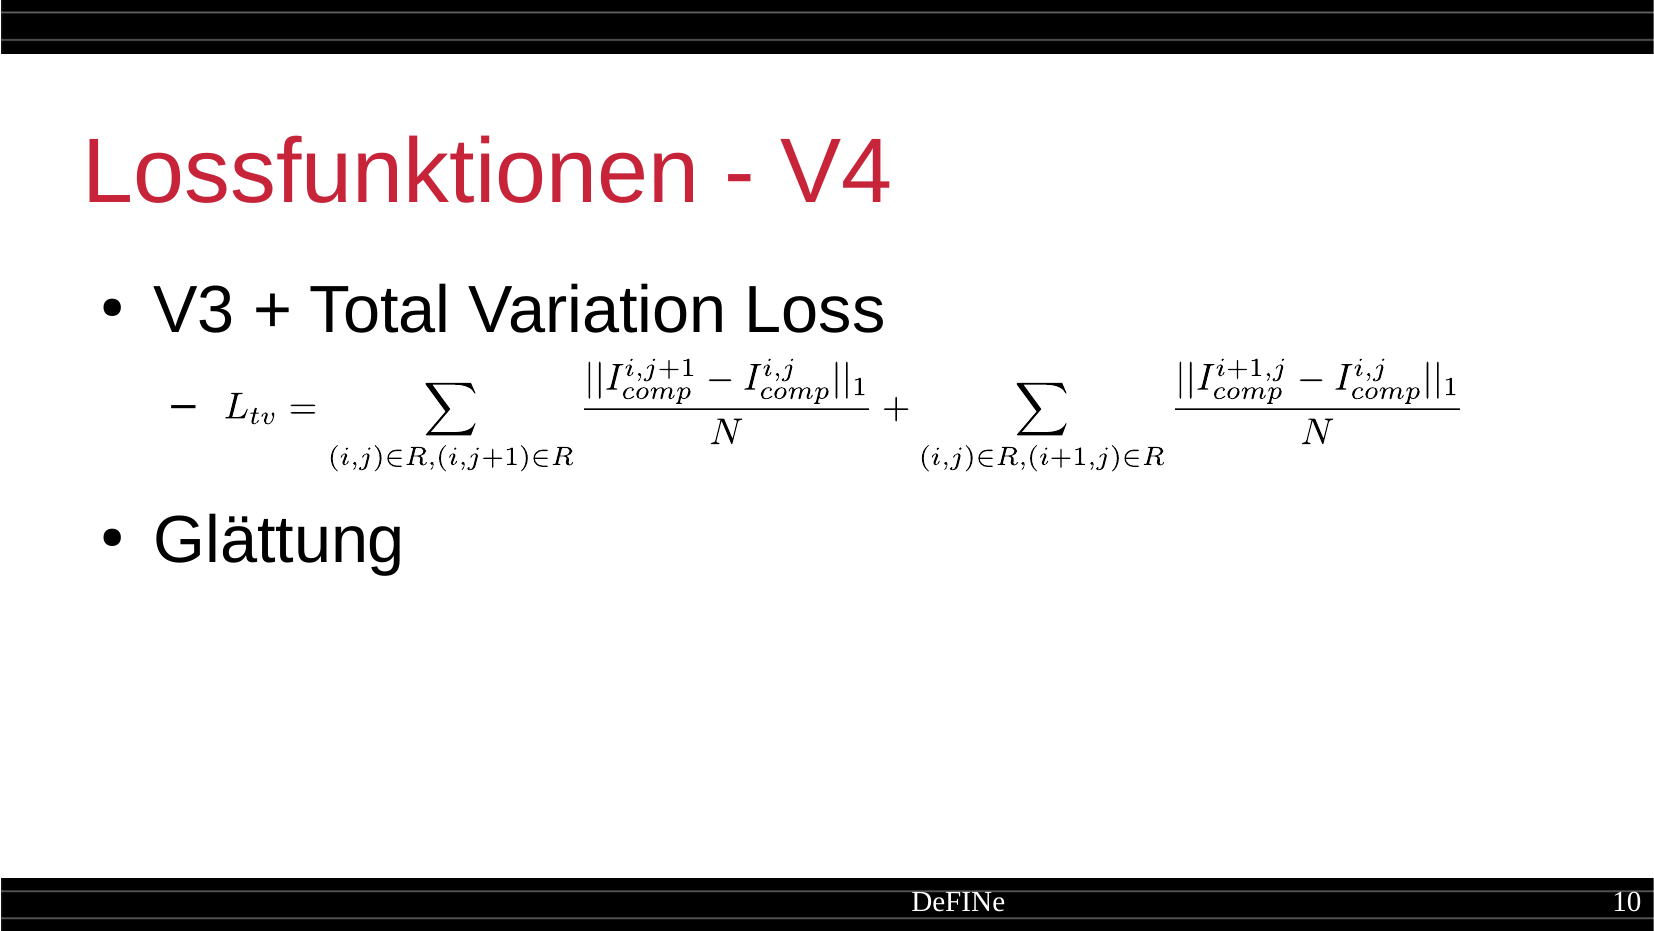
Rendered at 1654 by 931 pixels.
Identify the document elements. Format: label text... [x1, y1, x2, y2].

text_box [225, 358, 1460, 472]
title Lossfunktionen - V4 [82, 92, 1571, 249]
picture [1, 0, 1654, 54]
list V3 + Total Variation Loss Glättung [82, 271, 1571, 758]
picture [1, 878, 1654, 931]
